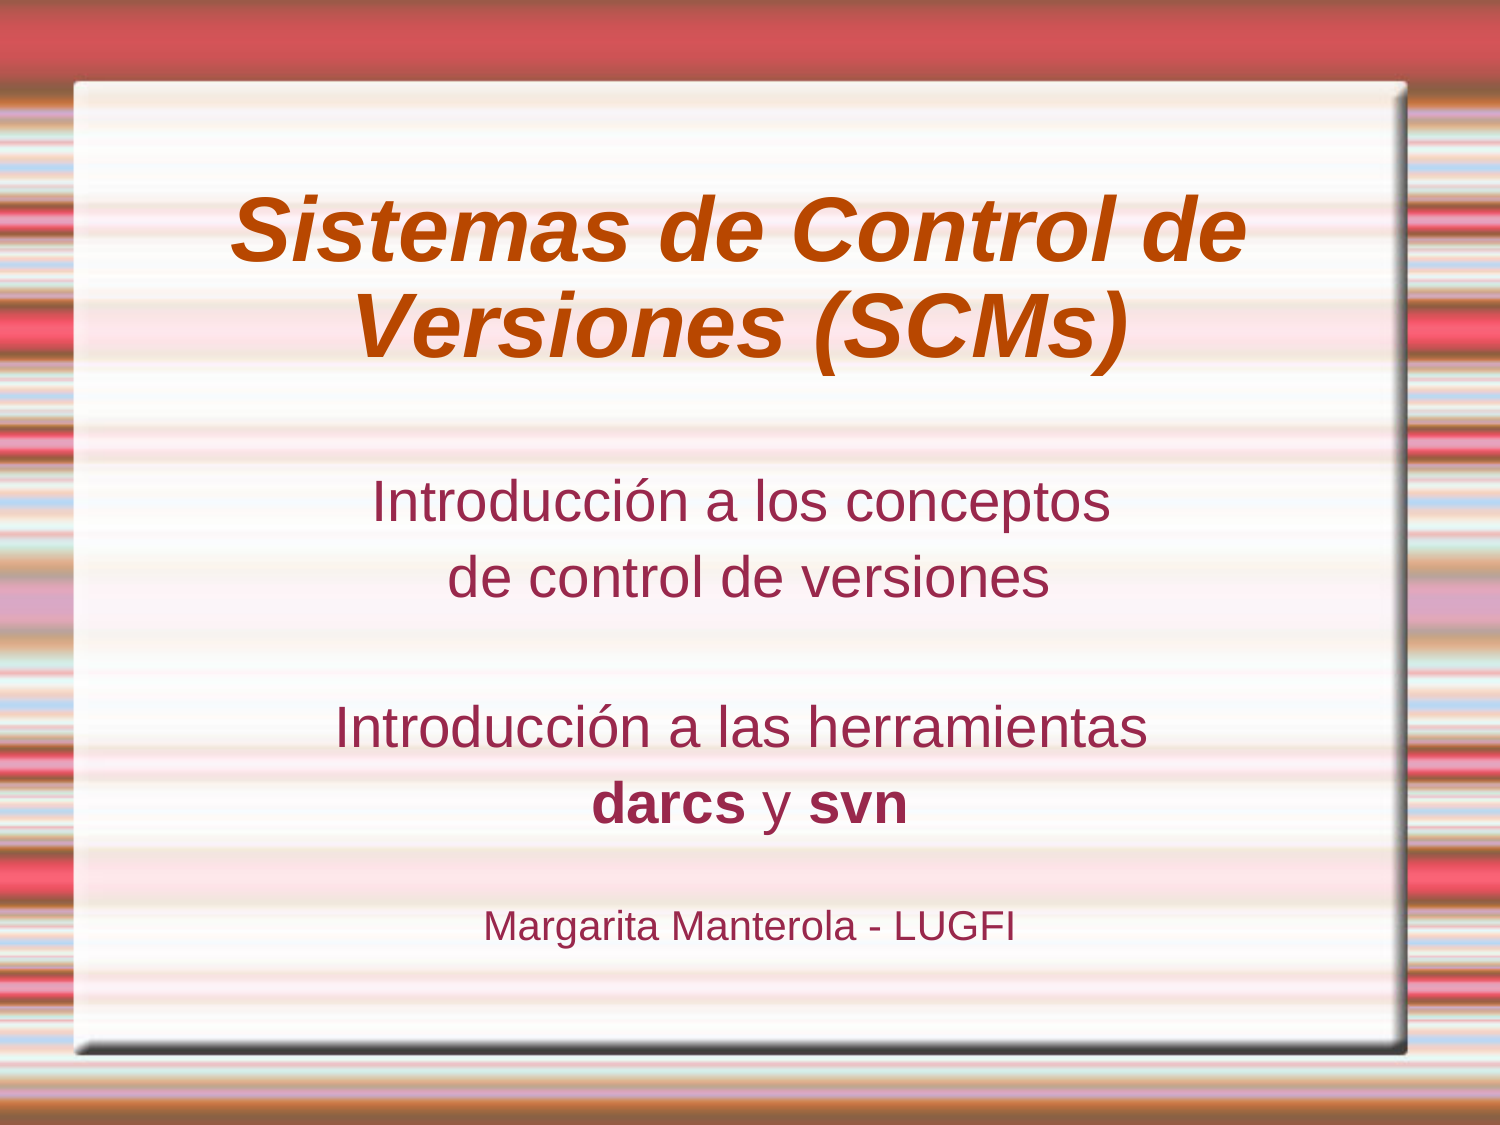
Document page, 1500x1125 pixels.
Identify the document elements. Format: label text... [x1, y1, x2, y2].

subtitle Introducción a los conceptos de control de versiones Introducción a las herramientas darcs y svn Margarita Manterola - LUGFI [225, 461, 1276, 1047]
picture [0, 0, 1500, 1125]
title Sistemas de Control de Versiones (SCMs) [102, 93, 1378, 384]
